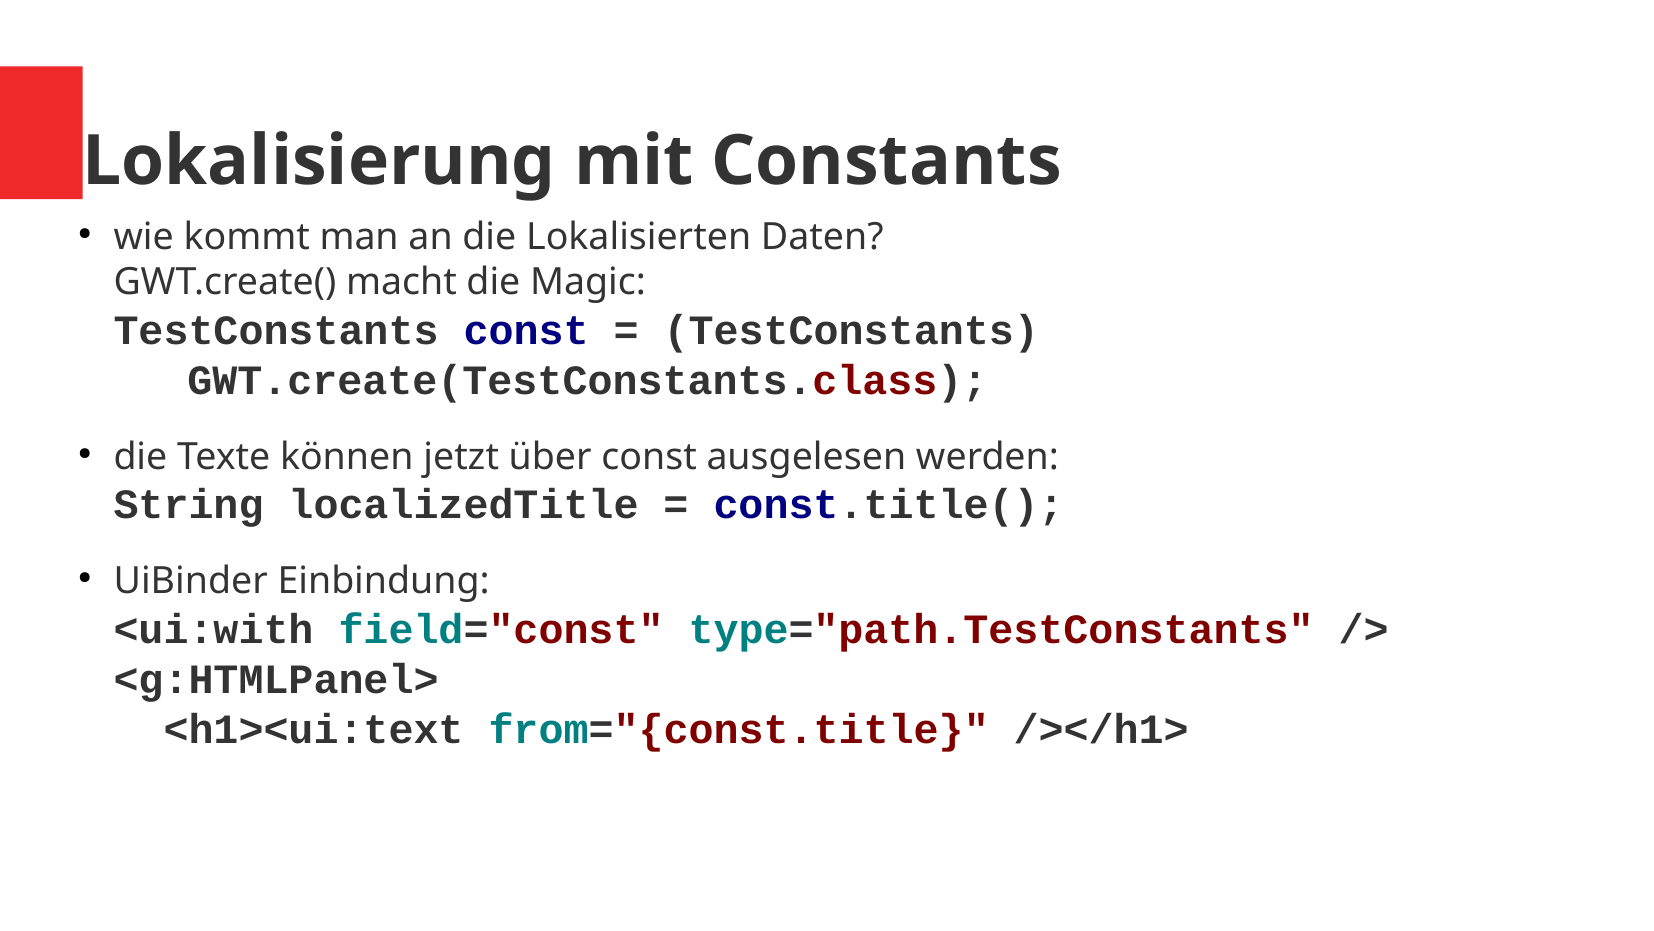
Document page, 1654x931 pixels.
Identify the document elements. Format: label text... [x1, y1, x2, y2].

text_box wie kommt man an die Lokalisierten Daten? GWT.create() macht die Magic: TestConstants const = (TestConstants) GWT.create(TestConstants.class); die Texte können jetzt über const ausgelesen werden: String localizedTitle = const.title(); UiBinder Einbindung: <ui:with field="const" type="path.TestConstants" /> <g:HTMLPanel> <h1><ui:text from="{const.title}" /></h1> [78, 212, 1589, 827]
title Lokalisierung mit Constants [82, 33, 1571, 196]
